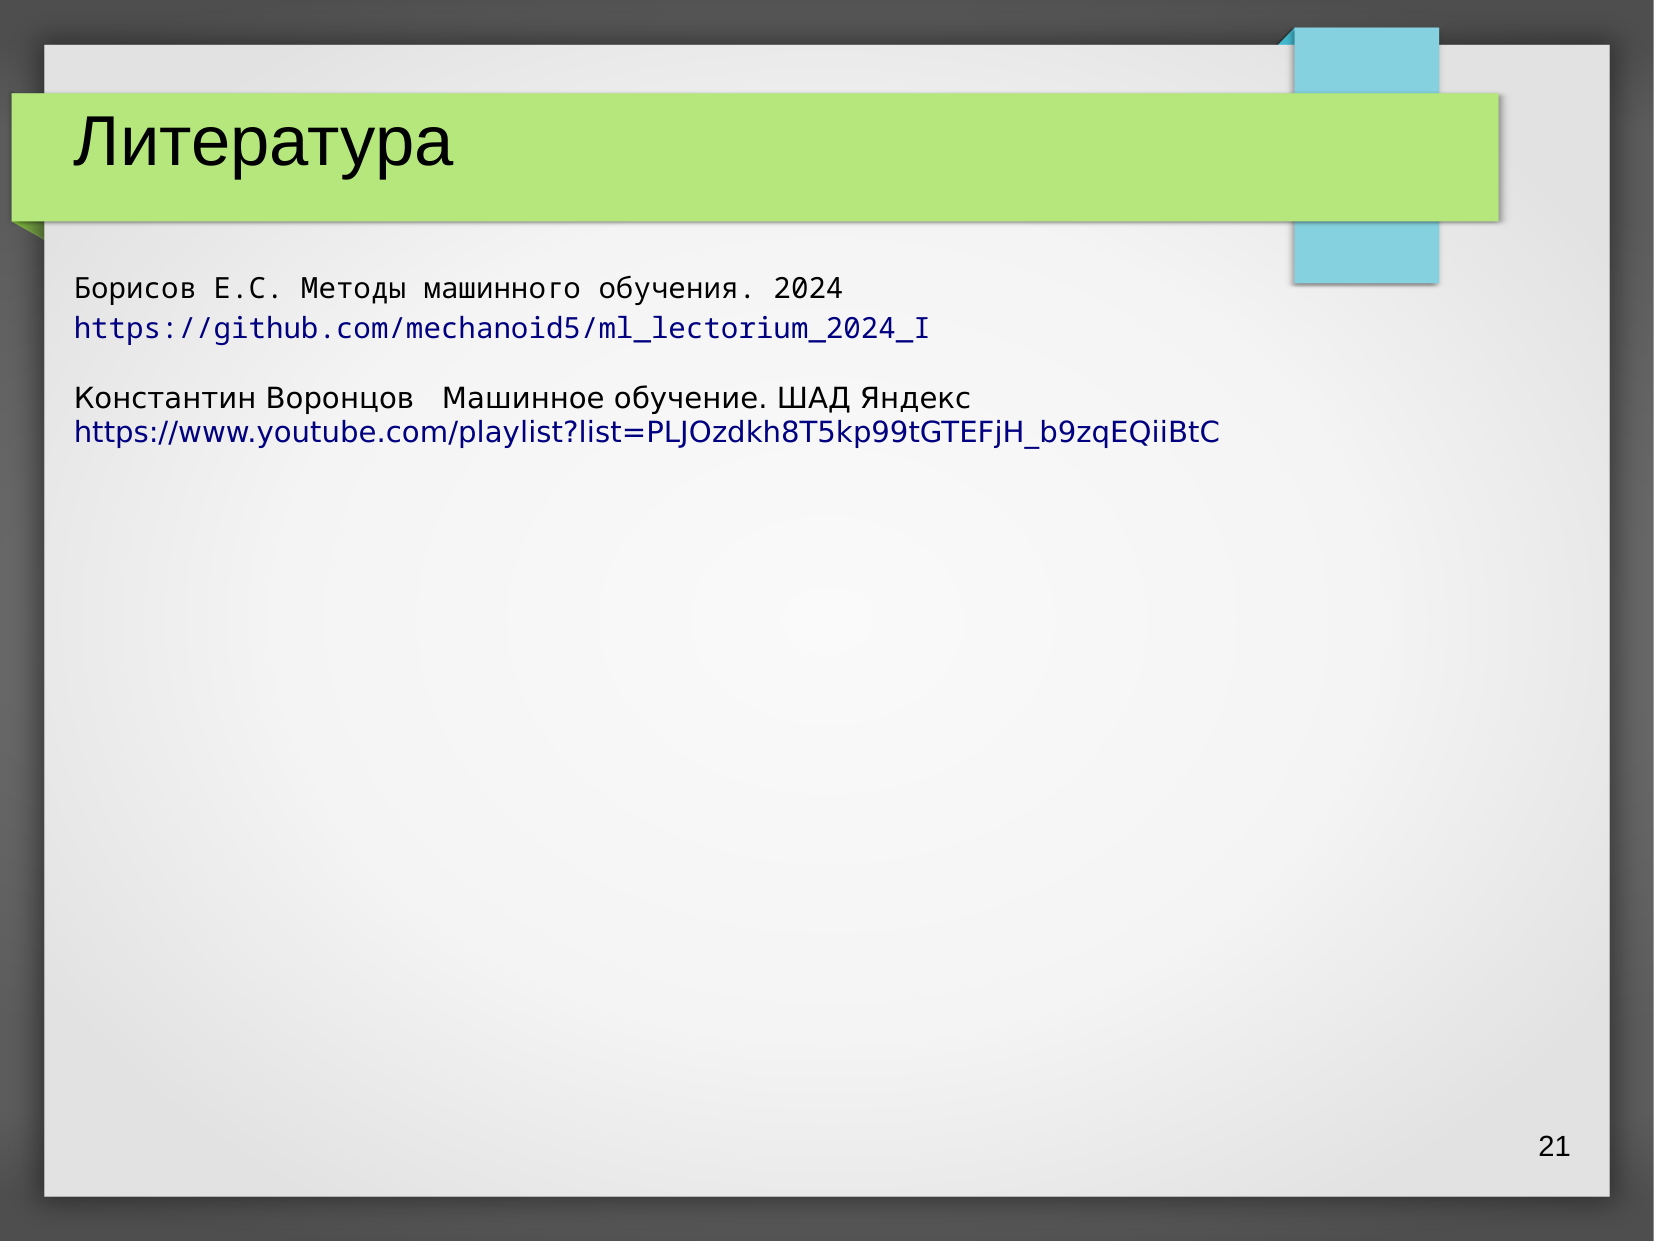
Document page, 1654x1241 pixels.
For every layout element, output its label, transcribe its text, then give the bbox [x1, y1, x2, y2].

picture [0, 0, 1654, 1241]
text_box Литература [59, 94, 1004, 189]
text_box Борисов Е.С. Методы машинного обучения. 2024 https://github.com/mechanoid5/ml_lectorium_2024_I Константин Воронцов Машинное обучение. ШАД Яндексhttps://www.youtube.com/playlist?list=PLJOzdkh8T5kp99tGTEFjH_b9zqEQiiBtC [59, 259, 1312, 789]
